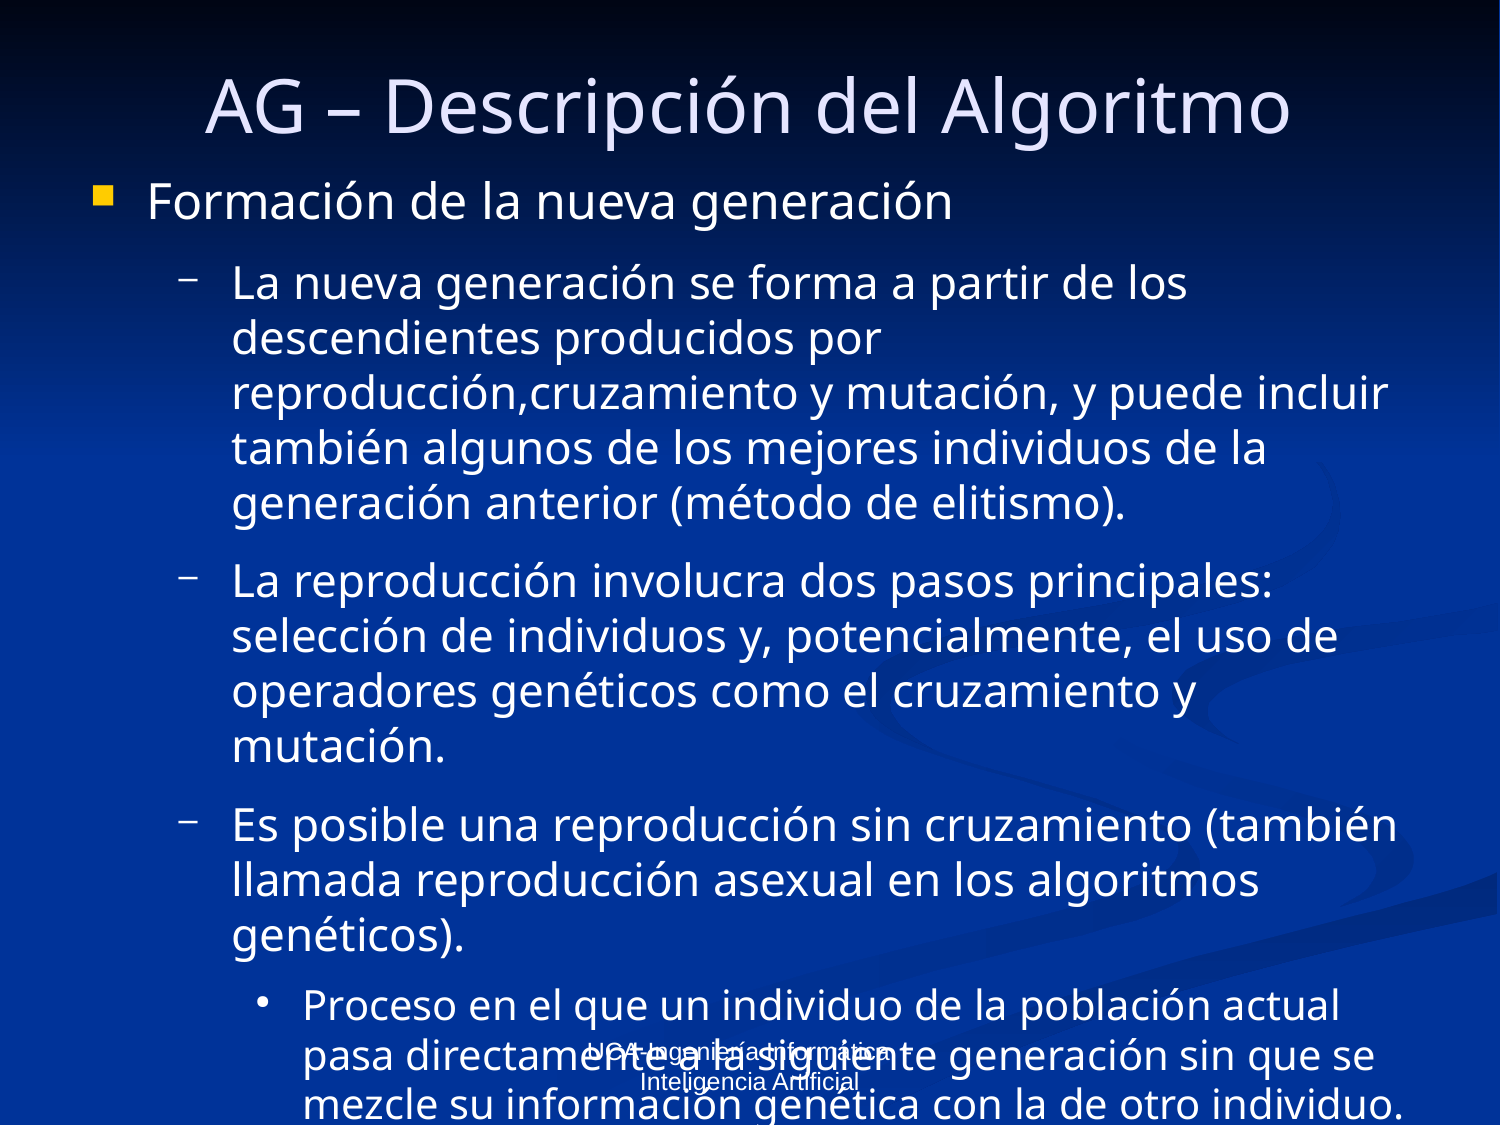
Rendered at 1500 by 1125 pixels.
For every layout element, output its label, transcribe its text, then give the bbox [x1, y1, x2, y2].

list Formación de la nueva generación La nueva generación se forma a partir de los descendientes producidos por reproducción,cruzamiento y mutación, y puede incluir también algunos de los mejores individuos de la generación anterior (método de elitismo). La reproducción involucra dos pasos principales: selección de individuos y, potencialmente, el uso de operadores genéticos como el cruzamiento y mutación. Es posible una reproducción sin cruzamiento (también llamada reproducción asexual en los algoritmos genéticos). Proceso en el que un individuo de la población actual pasa directamente a la siguiente generación sin que se mezcle su información genética con la de otro individuo. El descendiente es una copia exacta del individuo seleccionado (elitismo). [75, 162, 1425, 980]
title AG – Descripción del Algoritmo [75, 45, 1425, 162]
footer UCA-Ingeniería Informática - Inteligencia Artificial [512, 1025, 988, 1104]
